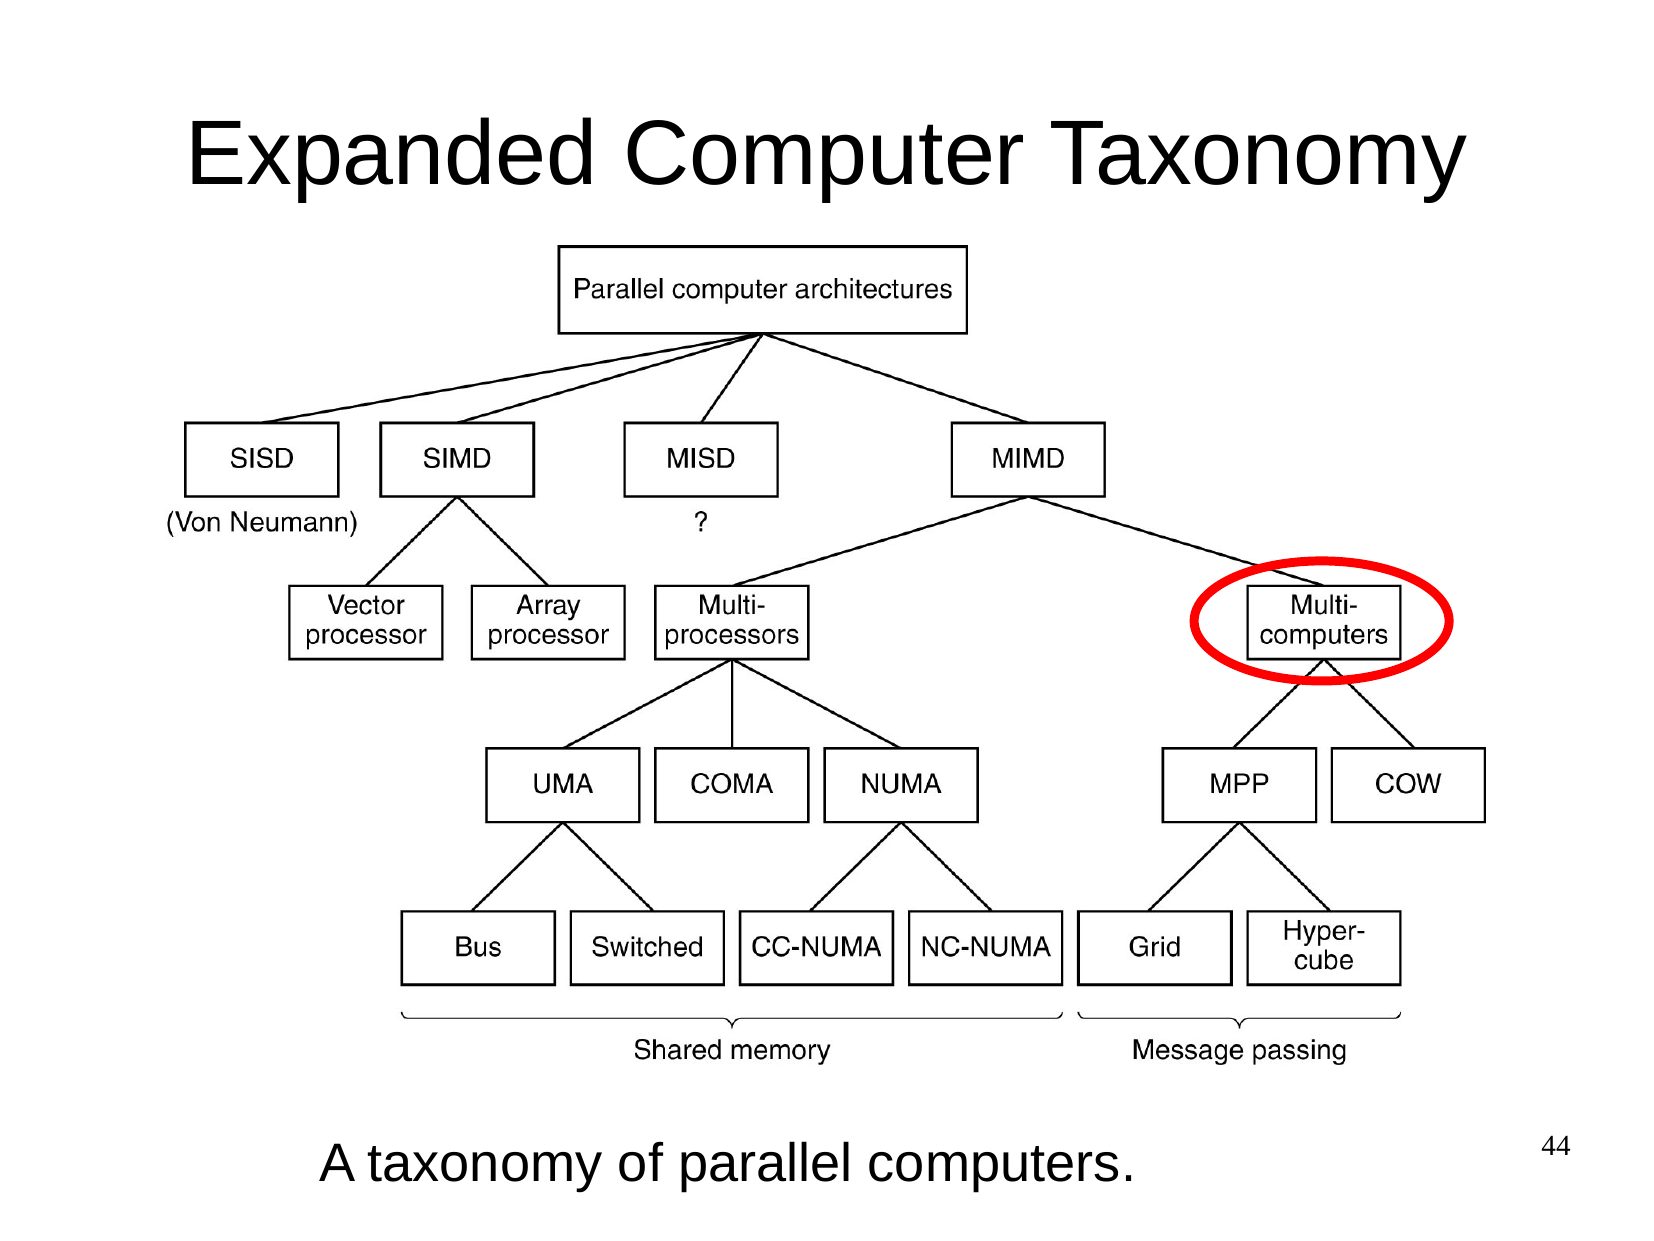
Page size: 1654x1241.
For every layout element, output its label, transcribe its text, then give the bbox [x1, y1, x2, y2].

text_box A taxonomy of parallel computers. [304, 1124, 1152, 1201]
title Expanded Computer Taxonomy [82, 49, 1571, 257]
picture [165, 245, 1486, 1066]
